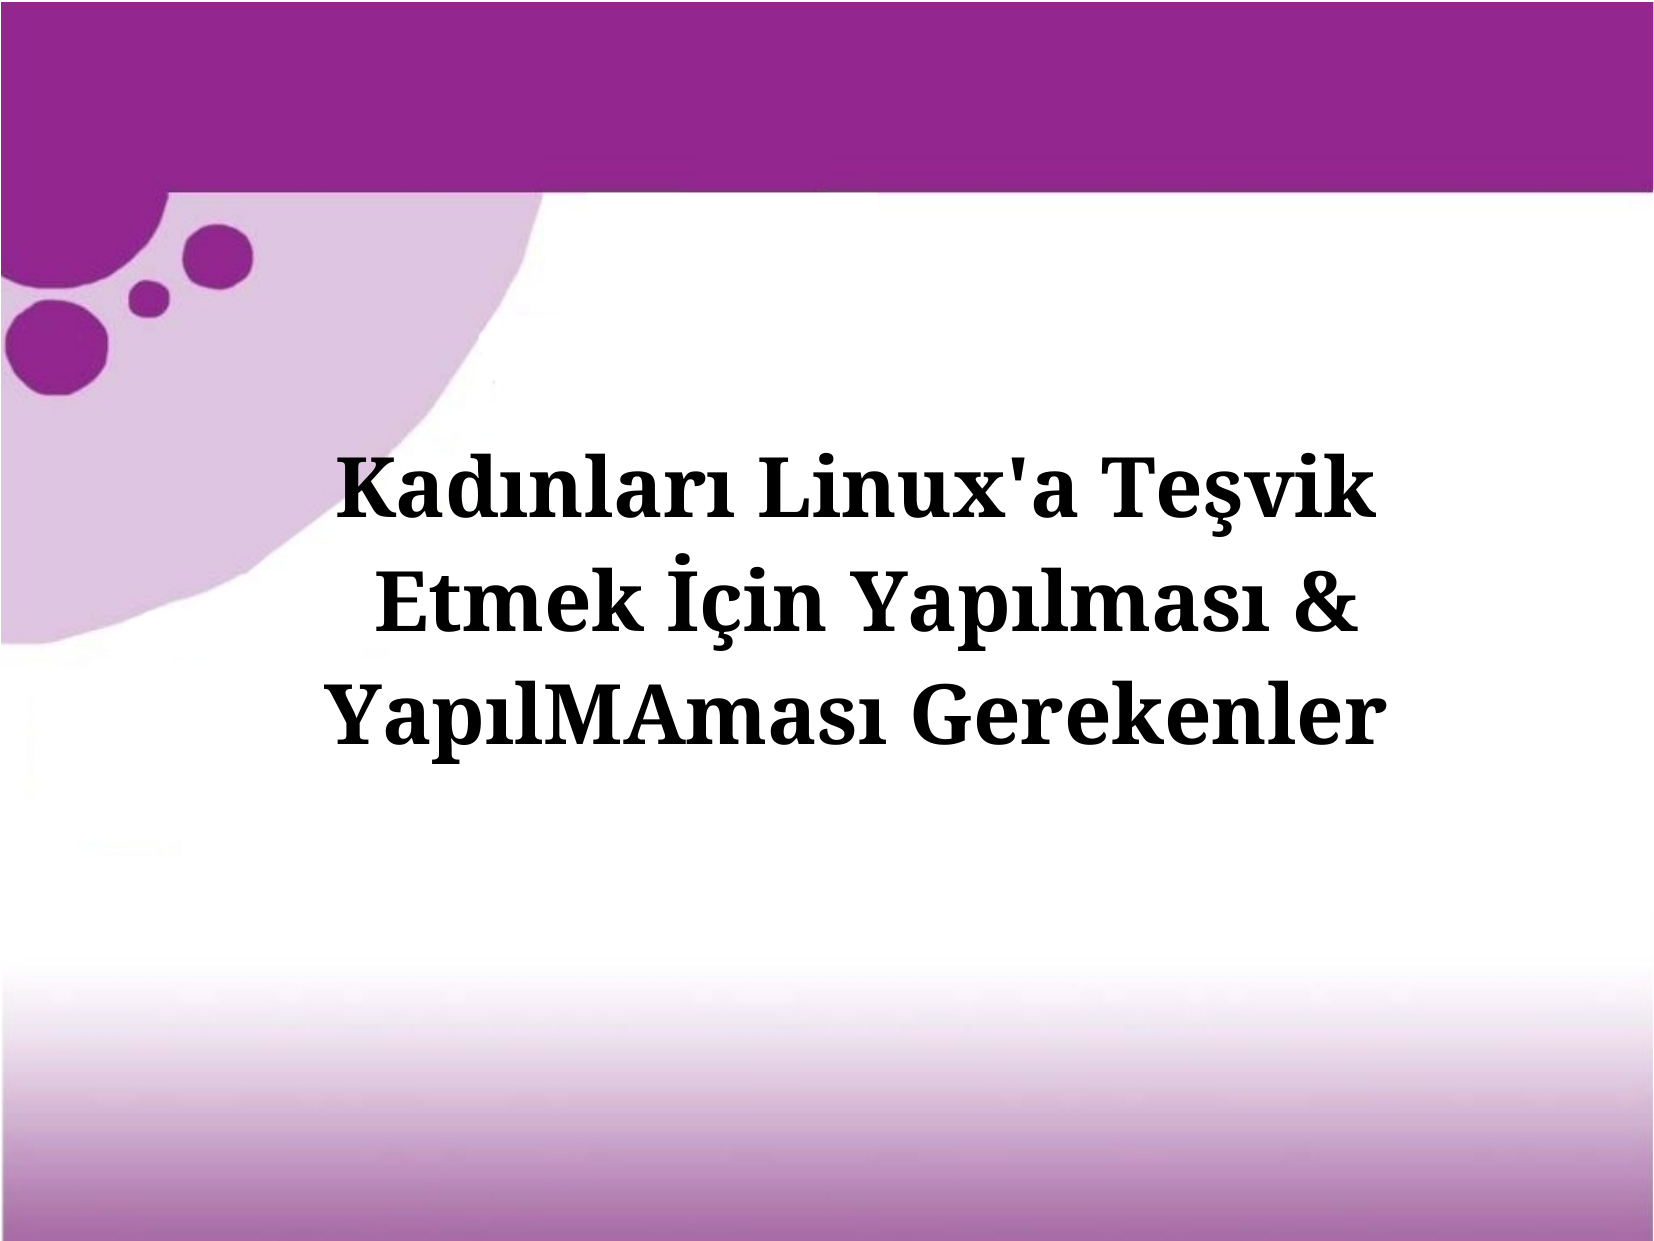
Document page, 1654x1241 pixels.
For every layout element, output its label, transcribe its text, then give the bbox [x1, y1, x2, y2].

text_box Kadınları Linux'a Teşvik Etmek İçin Yapılması & YapılMAması Gerekenler [206, 421, 1506, 728]
picture [1, 2, 1654, 1241]
